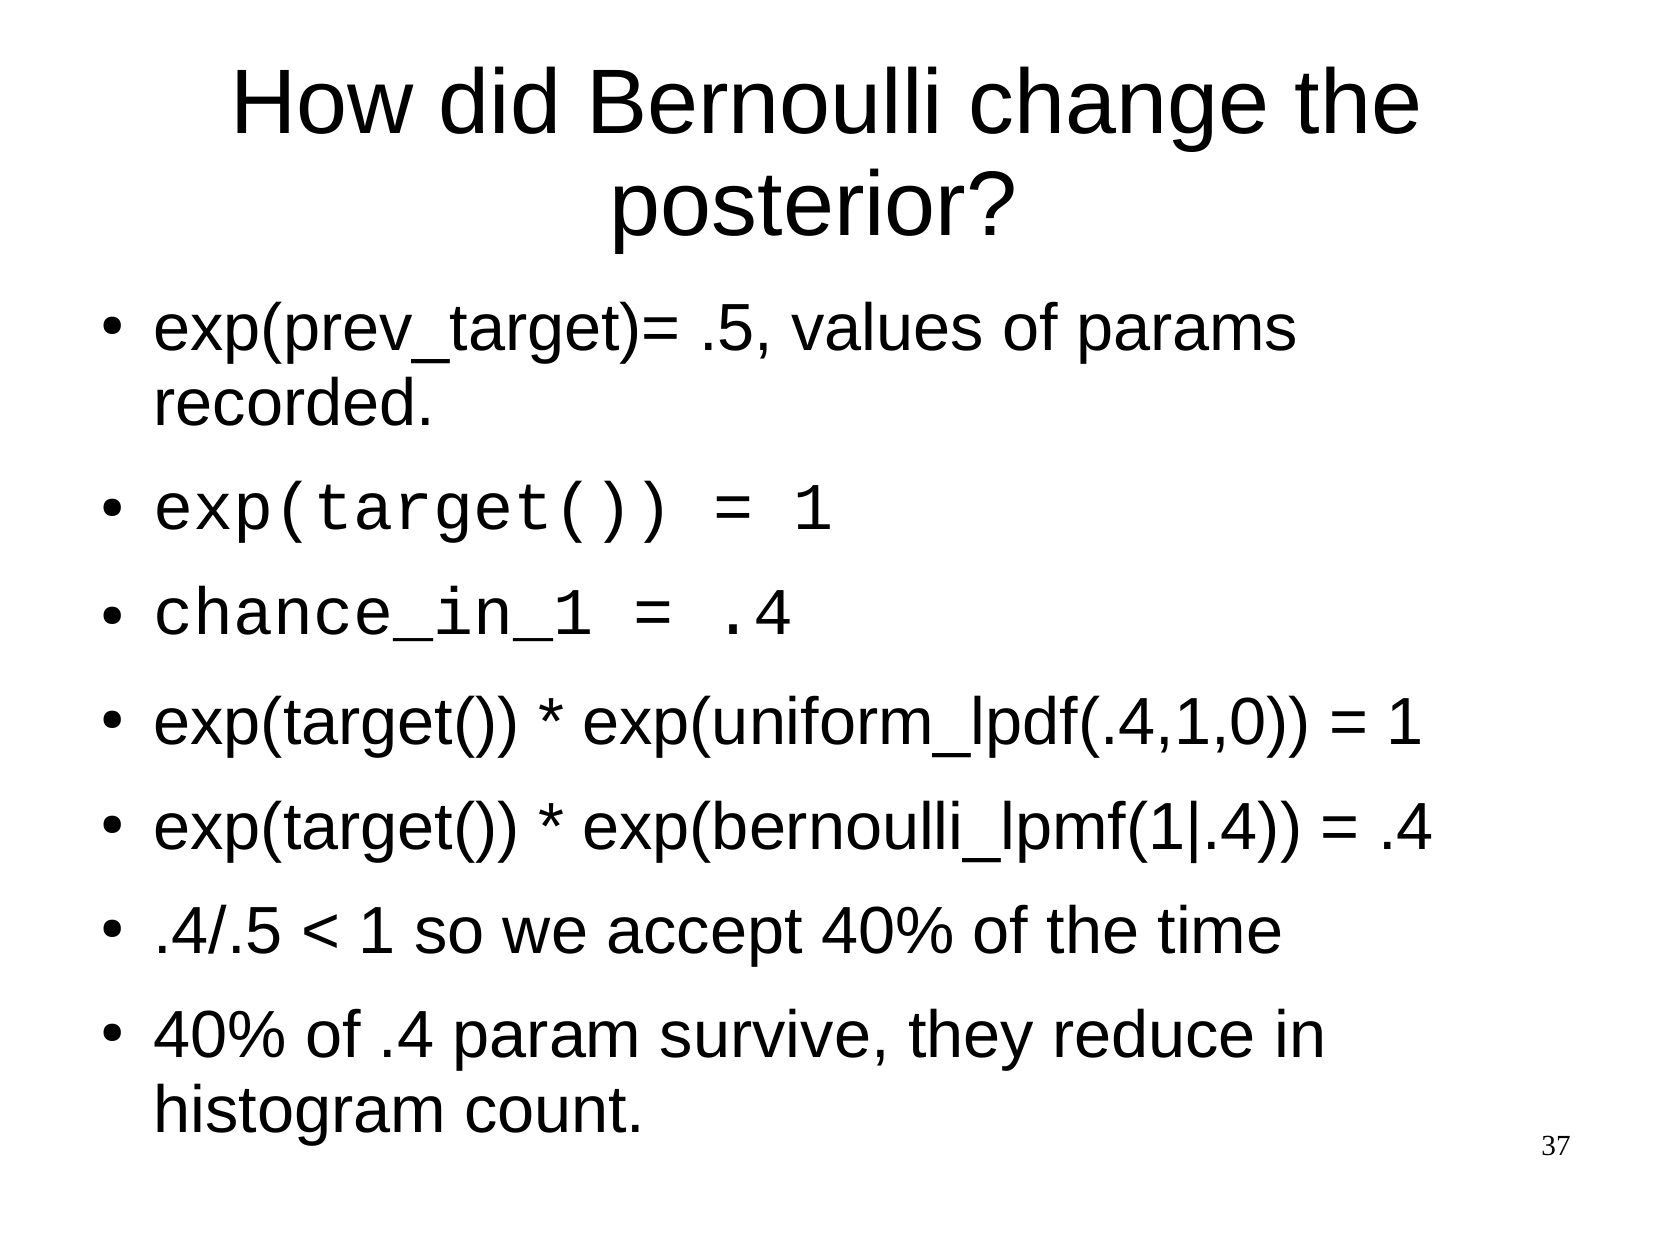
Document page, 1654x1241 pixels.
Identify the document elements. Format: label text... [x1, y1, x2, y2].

title How did Bernoulli change the posterior? [82, 49, 1571, 257]
list exp(prev_target)= .5, values of params recorded. exp(target()) = 1 chance_in_1 = .4 exp(target()) * exp(uniform_lpdf(.4,1,0)) = 1 exp(target()) * exp(bernoulli_lpmf(1|.4)) = .4 .4/.5 < 1 so we accept 40% of the time 40% of .4 param survive, they reduce in histogram count. [82, 290, 1571, 1133]
